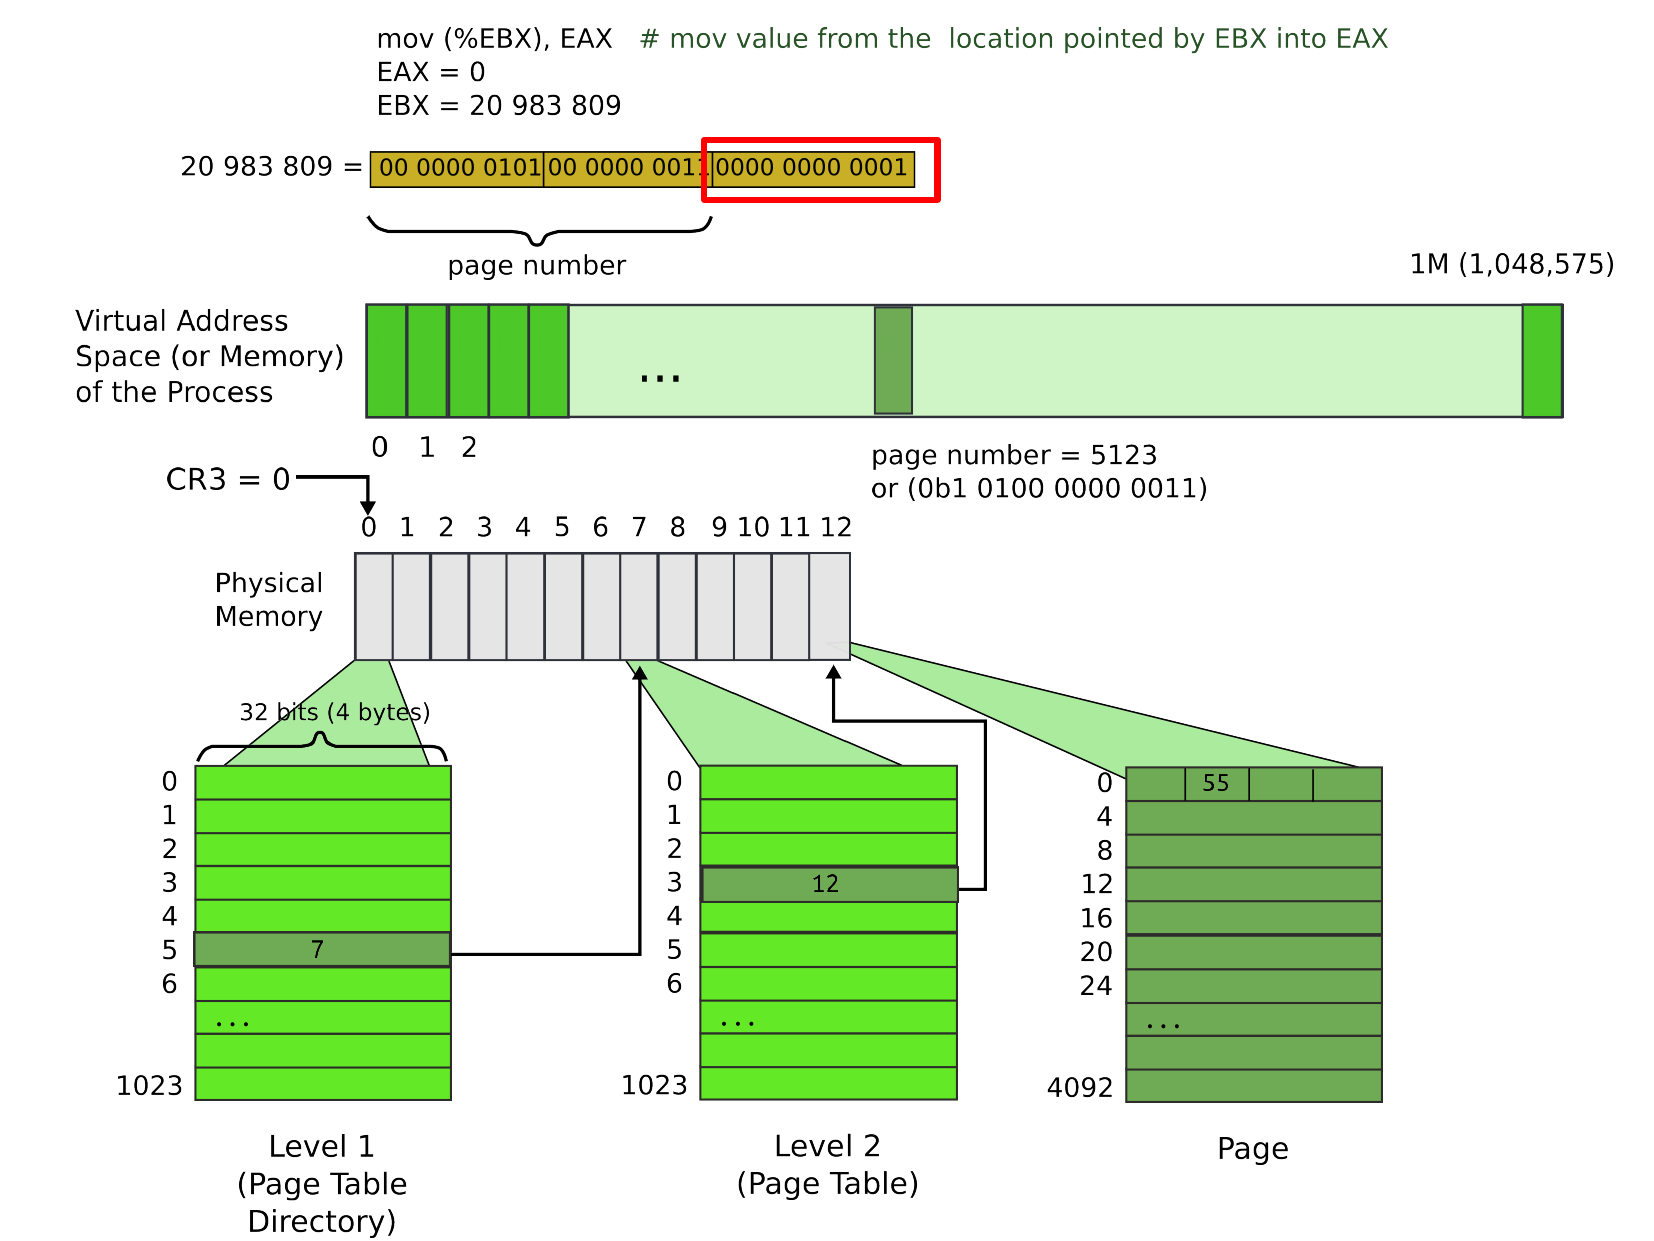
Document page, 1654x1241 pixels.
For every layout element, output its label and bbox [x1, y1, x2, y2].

picture [182, 27, 1388, 188]
picture [118, 475, 1383, 1238]
picture [167, 467, 289, 490]
picture [75, 298, 1564, 501]
picture [1412, 252, 1613, 277]
picture [366, 215, 713, 280]
picture [707, 143, 934, 188]
